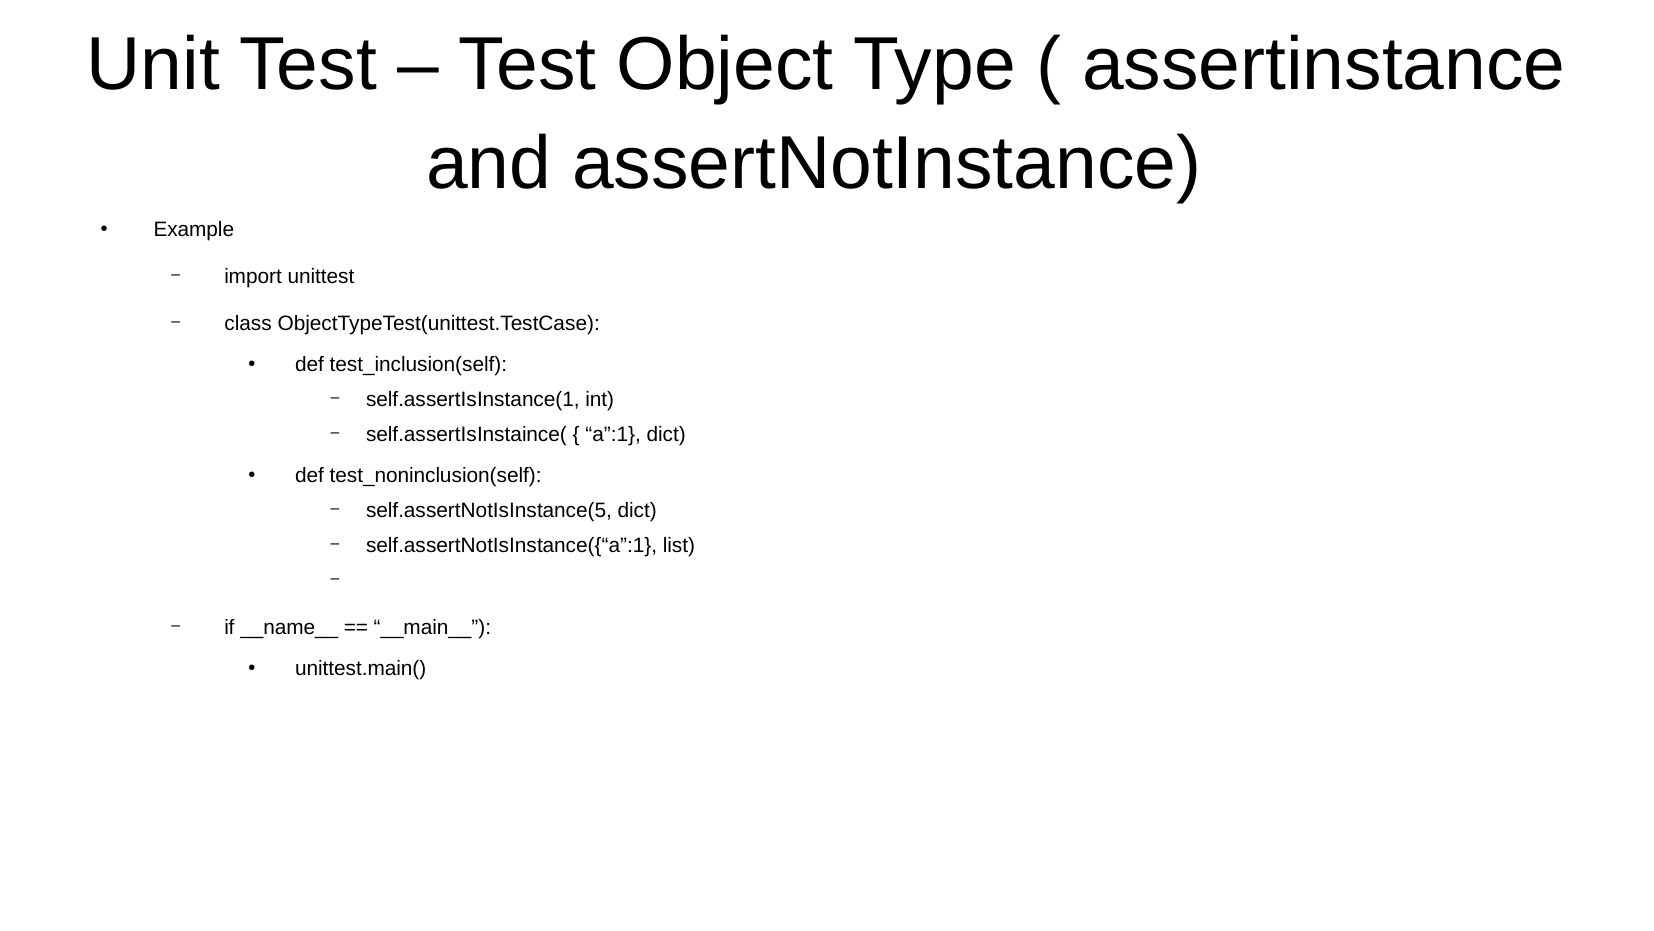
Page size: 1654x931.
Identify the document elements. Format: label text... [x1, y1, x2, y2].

list Example import unittest class ObjectTypeTest(unittest.TestCase): def test_inclusion(self): self.assertIsInstance(1, int) self.assertIsInstaince( { “a”:1}, dict) def test_noninclusion(self): self.assertNotIsInstance(5, dict) self.assertNotIsInstance({“a”:1}, list) if __name__ == “__main__”): unittest.main() [82, 217, 1571, 916]
title Unit Test – Test Object Type ( assertinstance and assertNotInstance) [82, 21, 1571, 208]
